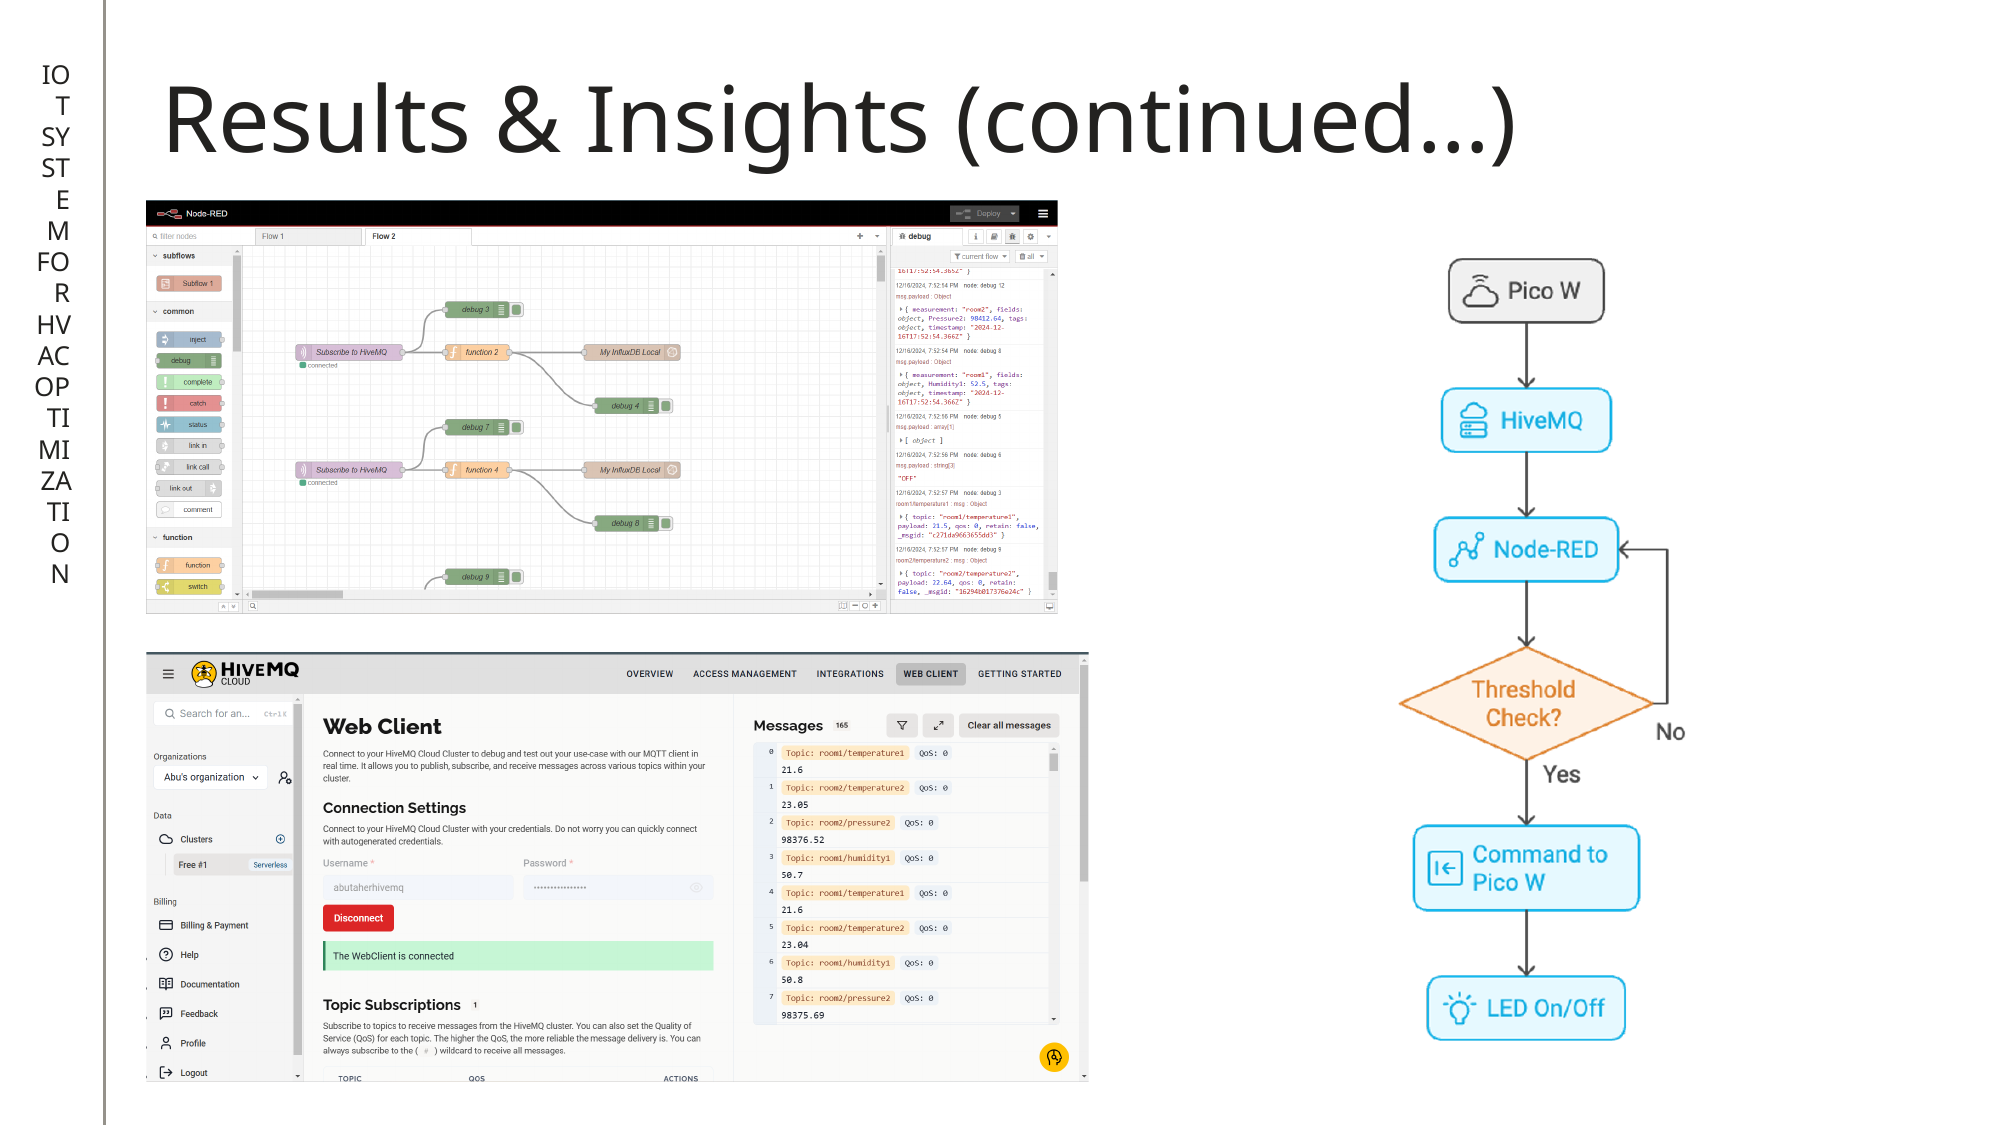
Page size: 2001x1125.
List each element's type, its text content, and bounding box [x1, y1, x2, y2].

picture [1356, 201, 1980, 1125]
text_box IOT SYSTEM FOR HVAC OPTIMIZATION [18, 50, 86, 563]
text_box Results & Insights (continued…) [146, 53, 1965, 180]
picture [146, 200, 1058, 614]
picture [146, 652, 1089, 1082]
